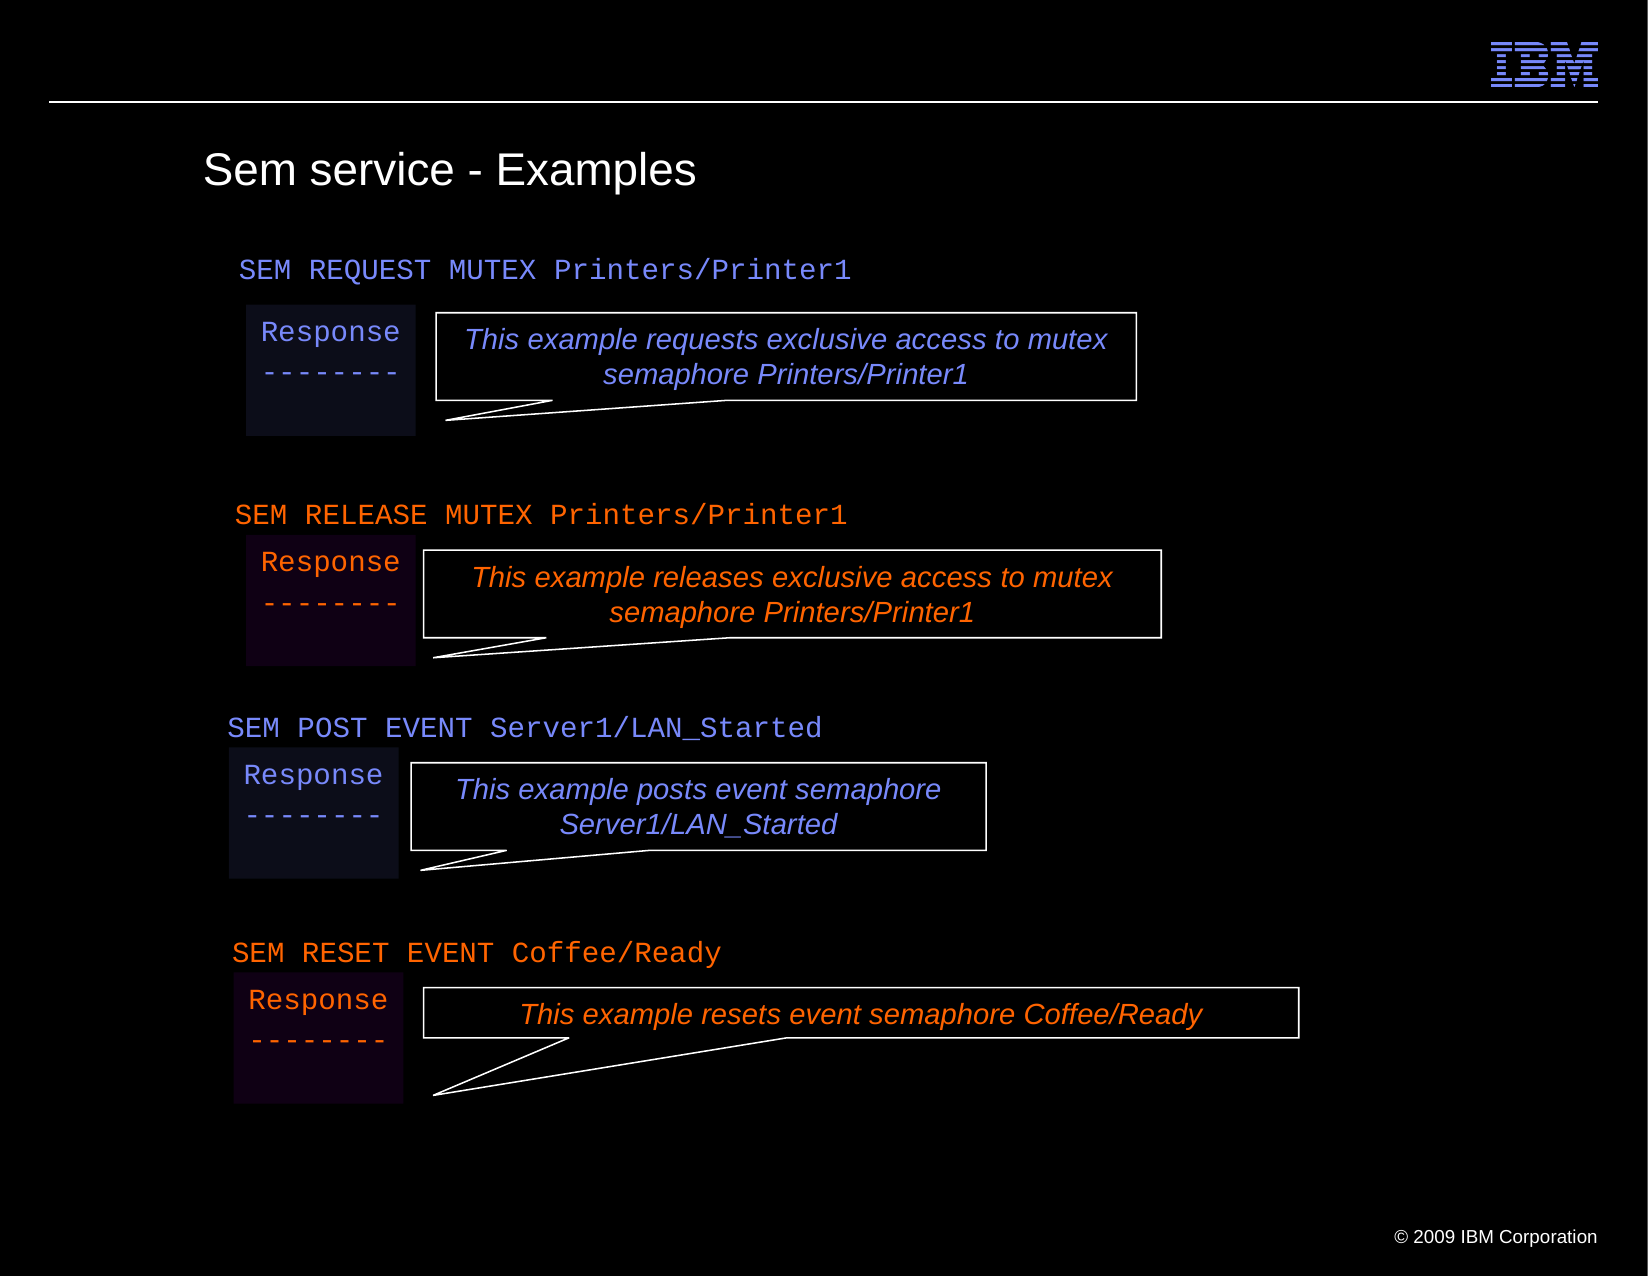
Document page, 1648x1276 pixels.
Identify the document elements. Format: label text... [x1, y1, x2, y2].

title Sem service - Examples [186, 137, 1648, 231]
text_box SEM RELEASE MUTEX Printers/Printer1 [220, 487, 863, 539]
text_box This example releases exclusive access to mutex semaphore Printers/Printer1 [423, 550, 1162, 658]
text_box This example resets event semaphore Coffee/Ready [423, 987, 1299, 1096]
text_box Response -------- [246, 304, 416, 436]
text_box This example posts event semaphore Server1/LAN_Started [411, 762, 987, 871]
text_box SEM RESET EVENT Coffee/Ready [217, 925, 738, 976]
text_box Response -------- [246, 539, 416, 667]
picture [1491, 42, 1598, 87]
text_box SEM REQUEST MUTEX Printers/Printer1 [239, 250, 1648, 286]
text_box This example requests exclusive access to mutex semaphore Printers/Printer1 [436, 312, 1137, 421]
text_box Response -------- [228, 751, 399, 879]
text_box Response -------- [233, 976, 404, 1104]
text_box SEM POST EVENT Server1/LAN_Started [212, 700, 838, 751]
